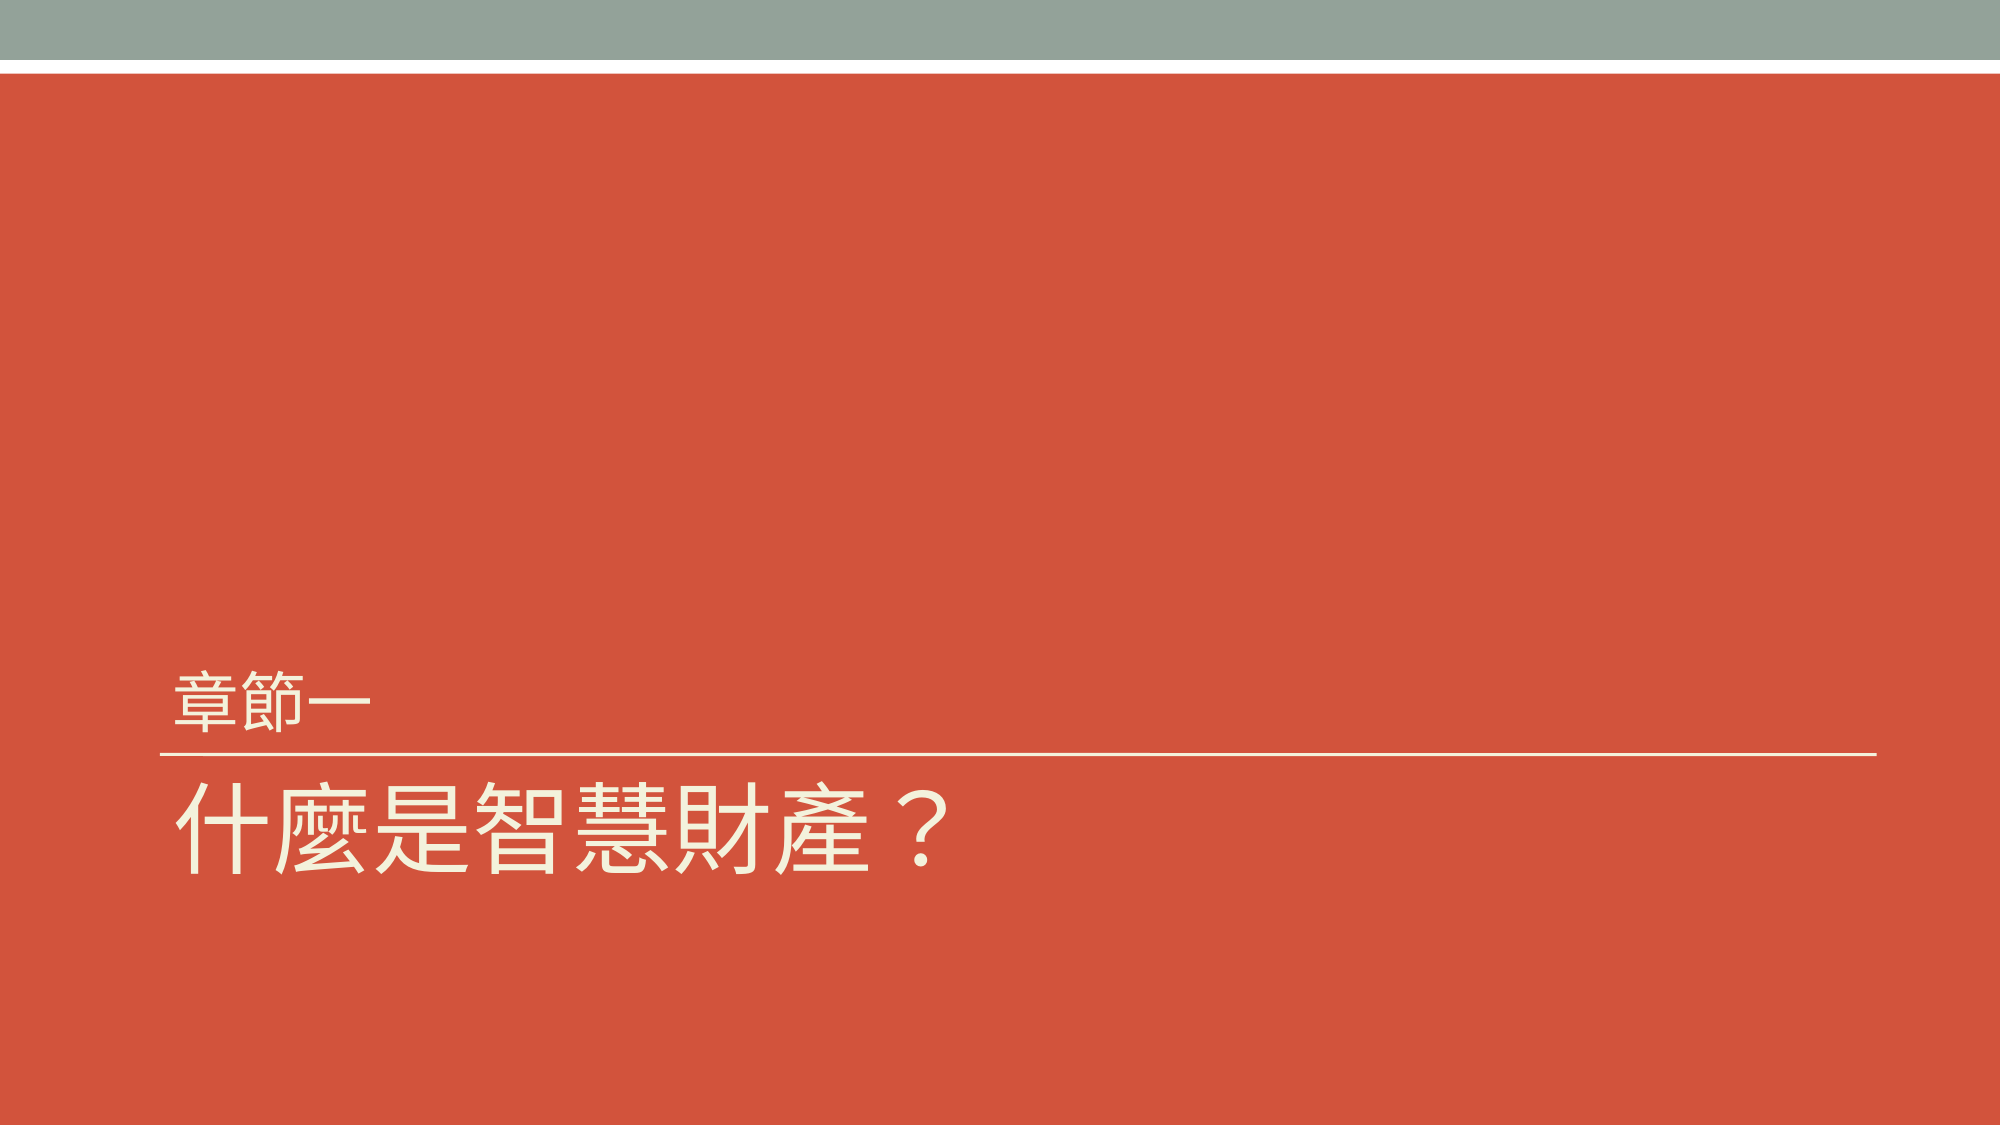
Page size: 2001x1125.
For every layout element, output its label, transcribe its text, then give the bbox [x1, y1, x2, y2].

title 章節一 [157, 387, 1858, 749]
list 什麼是智慧財產？ [157, 758, 1858, 1006]
